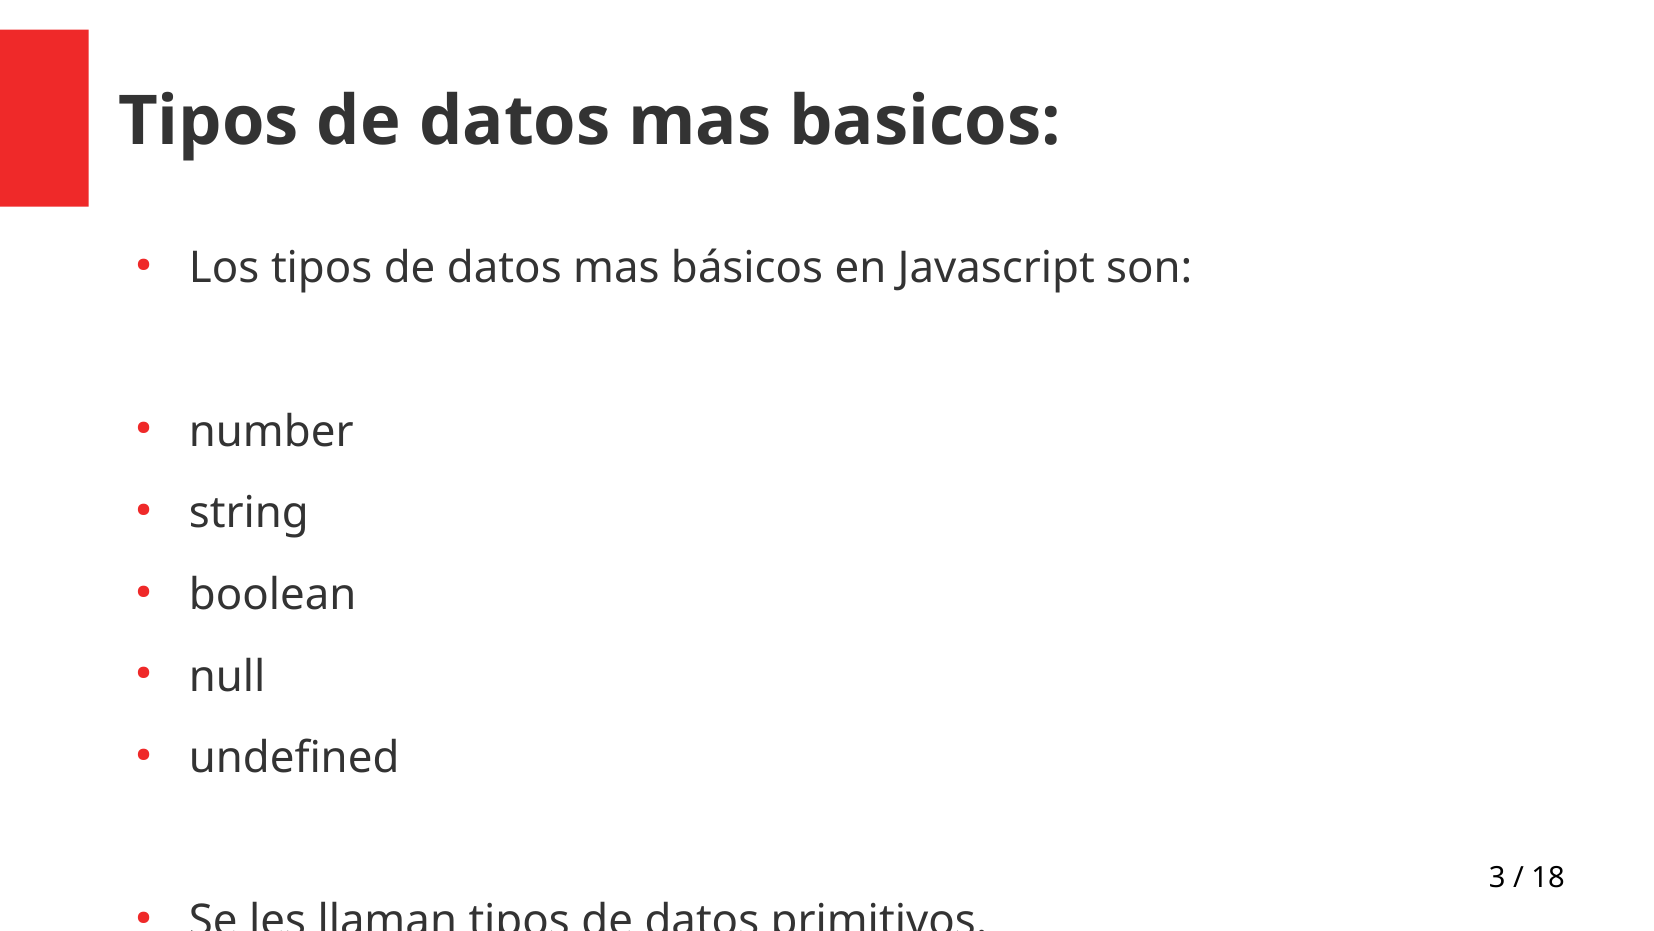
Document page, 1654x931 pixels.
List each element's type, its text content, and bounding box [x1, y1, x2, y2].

list Los tipos de datos mas básicos en Javascript son: number string boolean null undefined Se les llaman tipos de datos primitivos. [118, 236, 1595, 798]
title Tipos de datos mas basicos: [118, 29, 1595, 207]
